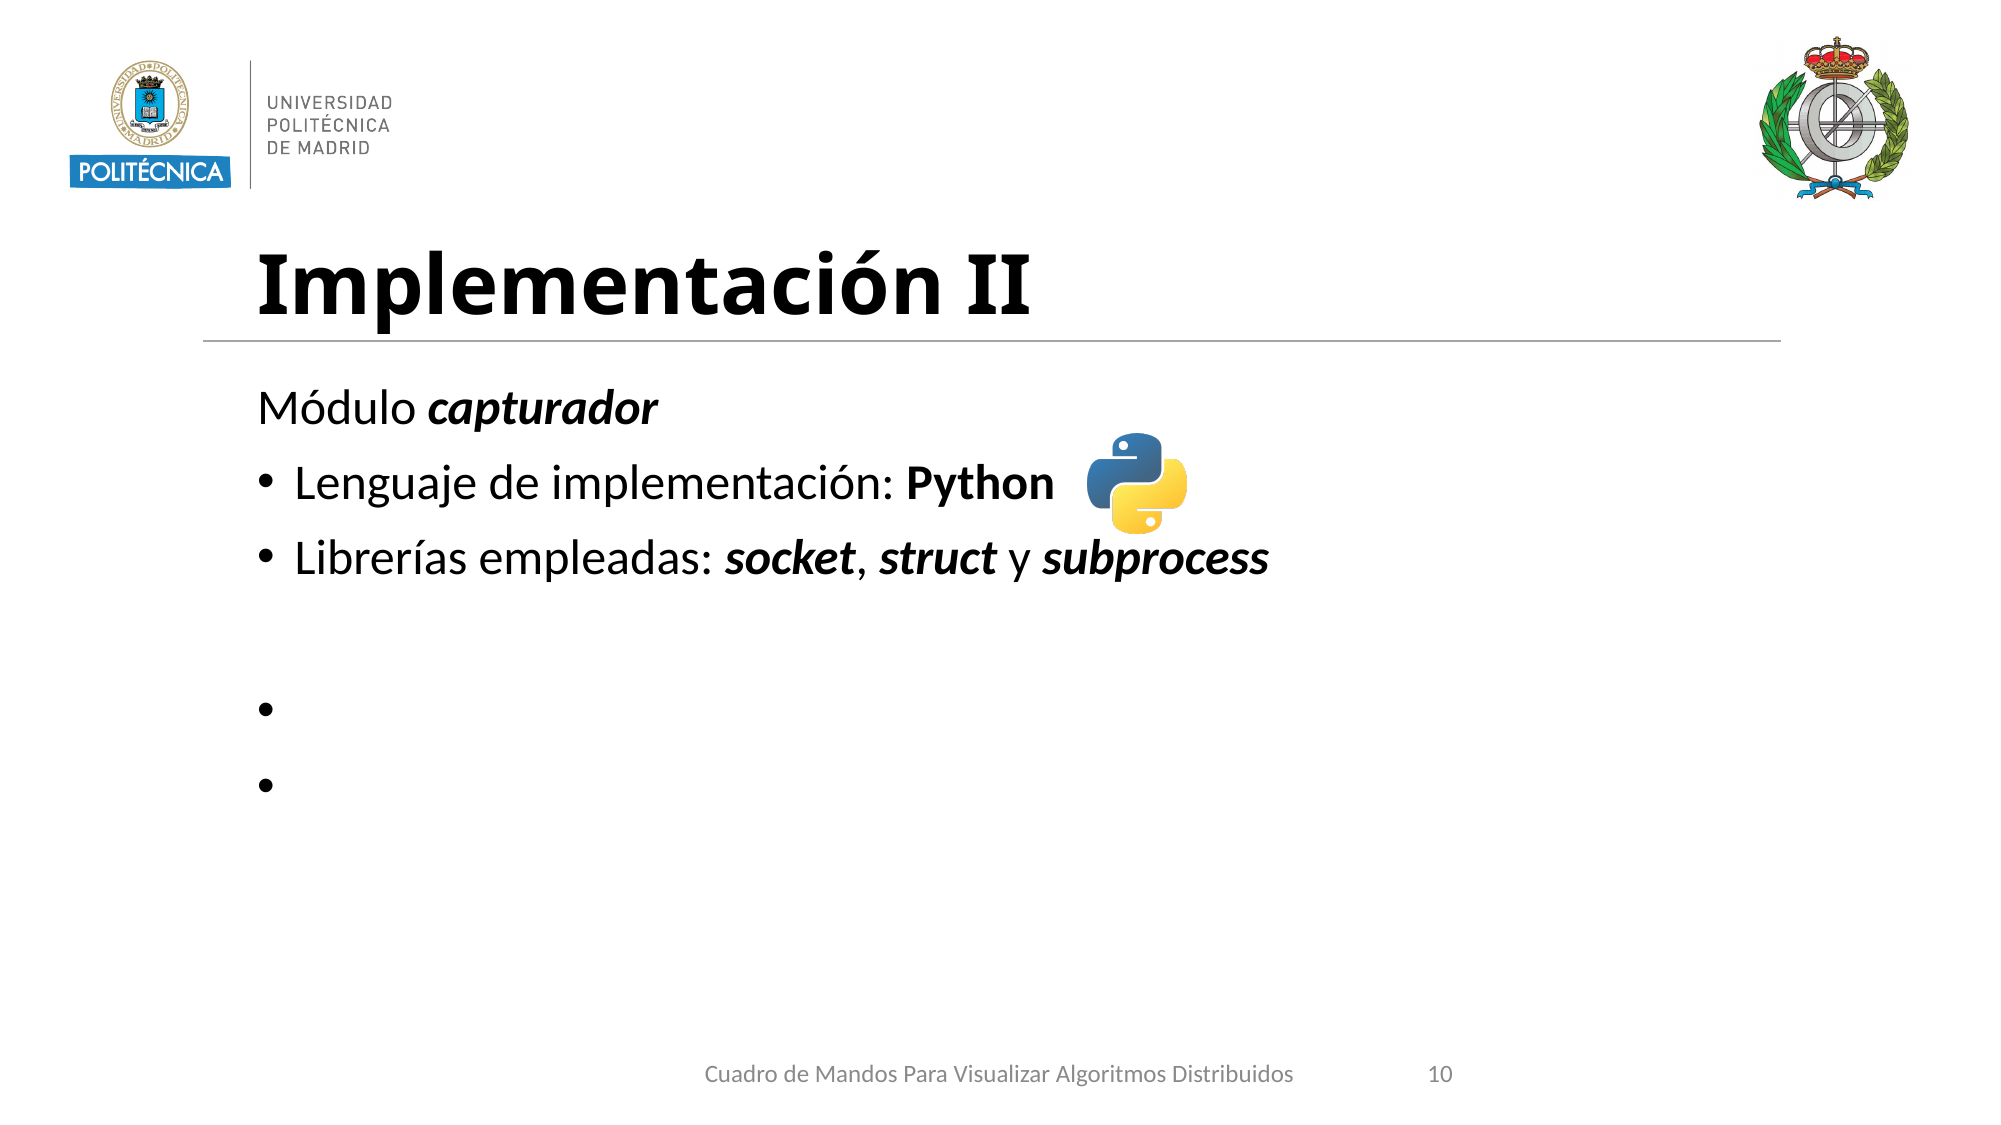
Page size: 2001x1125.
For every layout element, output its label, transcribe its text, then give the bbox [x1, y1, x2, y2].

picture [1751, 34, 1918, 201]
text_box Cuadro de Mandos Para Visualizar Algoritmos Distribuidos [662, 1042, 1338, 1103]
text_box [1412, 1042, 1863, 1103]
picture [48, 34, 436, 215]
list Módulo capturador Lenguaje de implementación: Python Librerías empleadas: socket, struct y subprocess [242, 374, 1752, 1013]
title Implementación II [242, 197, 1968, 378]
picture [1087, 433, 1187, 534]
